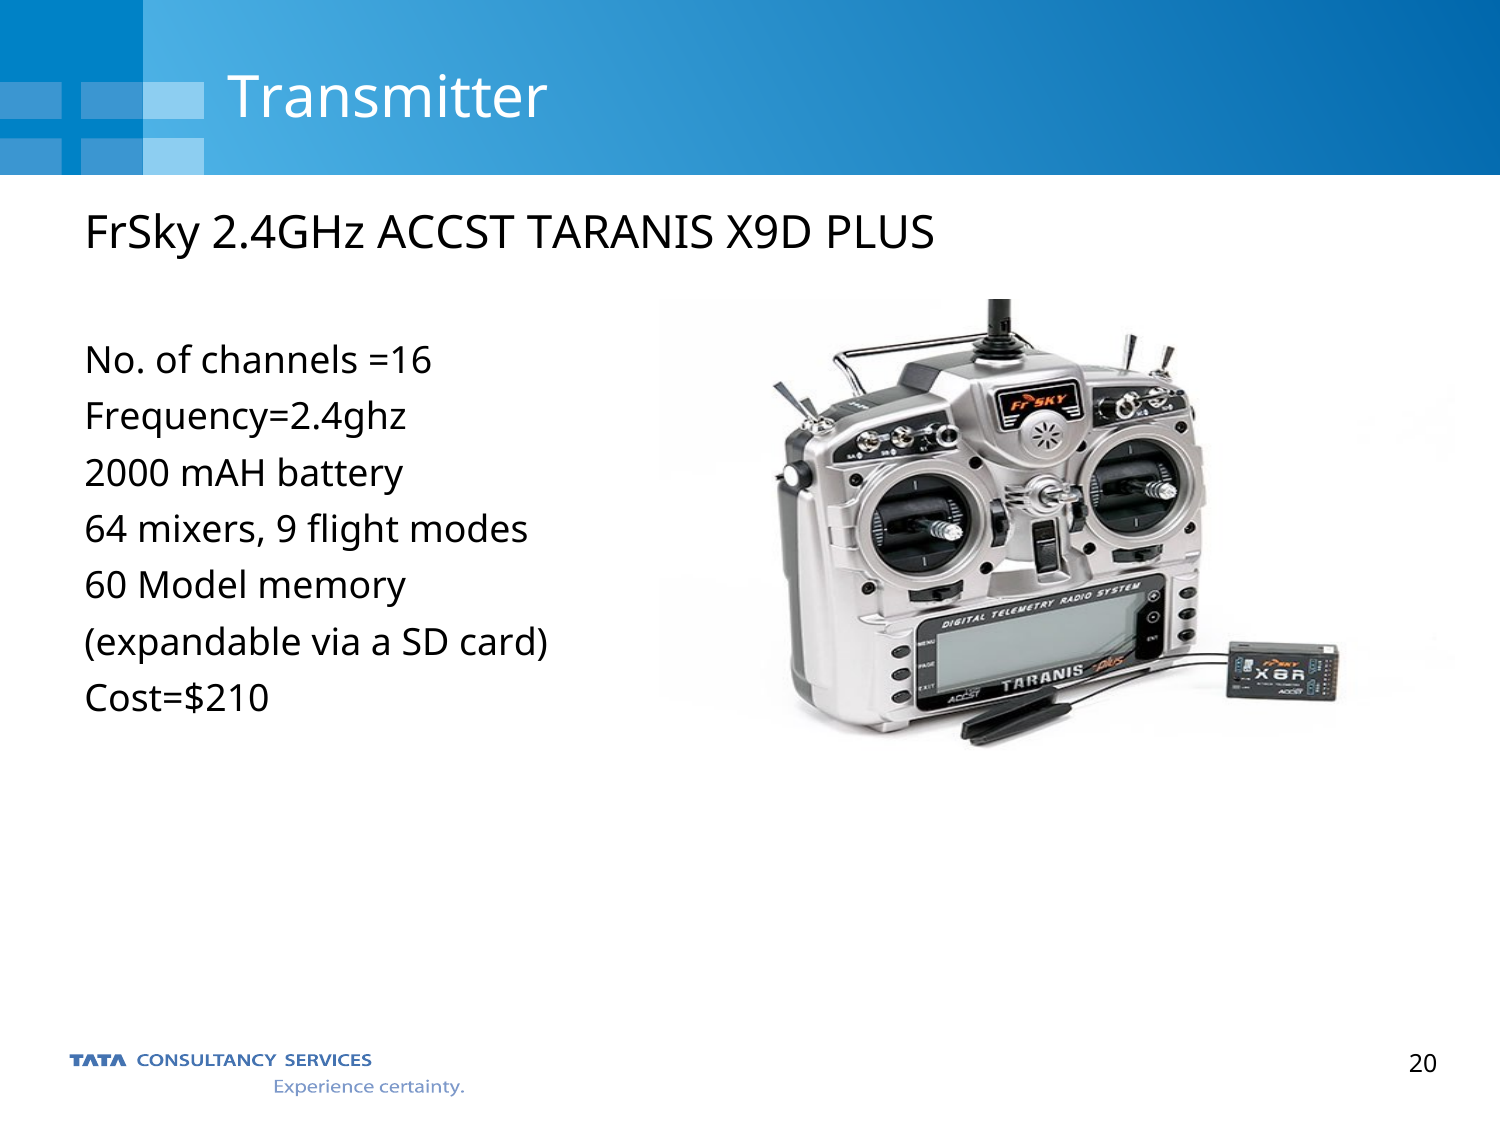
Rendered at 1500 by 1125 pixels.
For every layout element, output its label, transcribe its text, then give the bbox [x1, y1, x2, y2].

text_box Transmitter [212, 51, 1450, 137]
text_box FrSky 2.4GHz ACCST TARANIS X9D PLUS No. of channels =16 Frequency=2.4ghz 2000 mAH battery 64 mixers, 9 flight modes 60 Model memory (expandable via a SD card) Cost=$210 [67, 195, 1450, 937]
picture [659, 299, 1455, 766]
